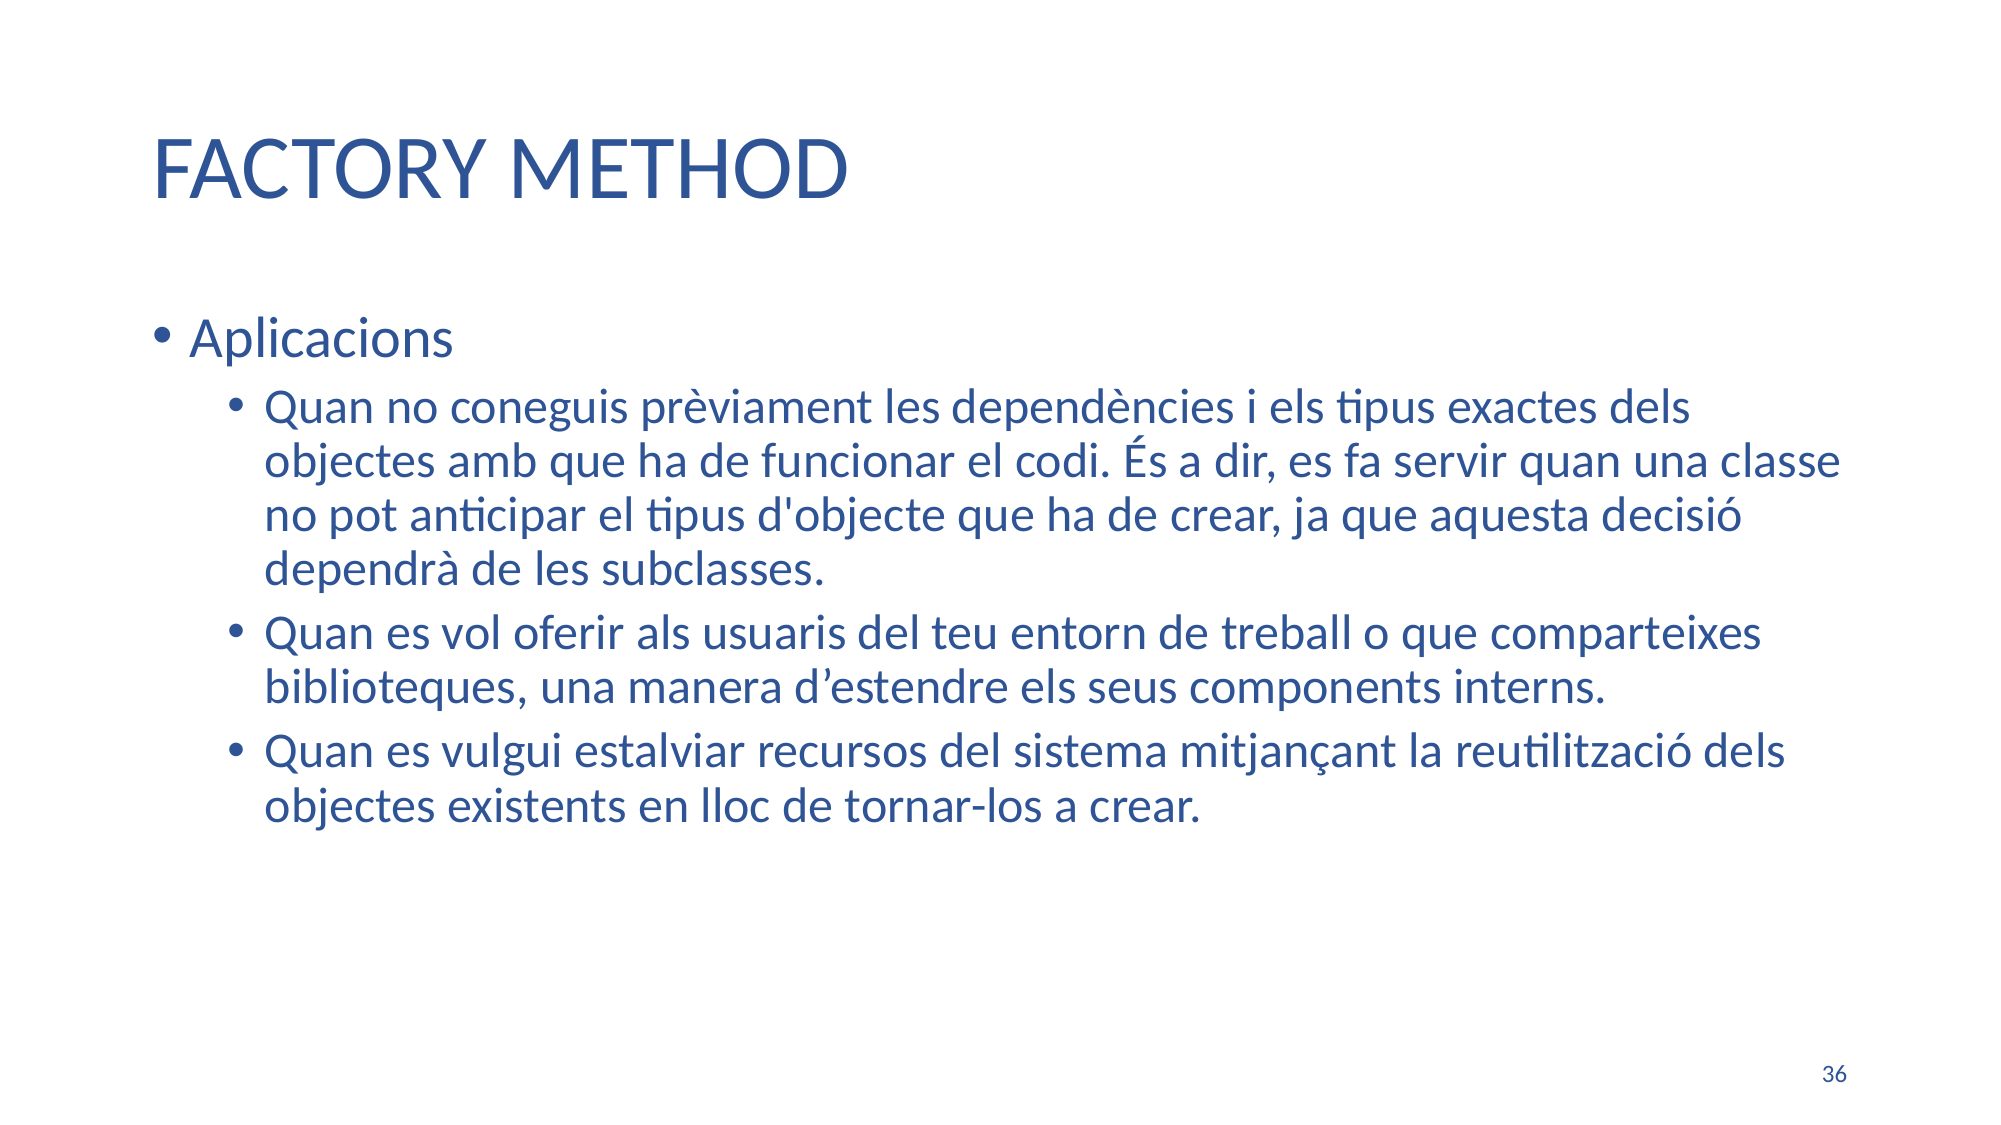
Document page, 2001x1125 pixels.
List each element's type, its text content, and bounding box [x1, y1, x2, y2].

slide_number <number> [1412, 1042, 1863, 1103]
title FACTORY METHOD [137, 59, 1863, 278]
list Aplicacions Quan no coneguis prèviament les dependències i els tipus exactes dels objectes amb que ha de funcionar el codi. És a dir, es fa servir quan una classe no pot anticipar el tipus d'objecte que ha de crear, ja que aquesta decisió dependrà de les subclasses. Quan es vol oferir als usuaris del teu entorn de treball o que comparteixes biblioteques, una manera d’estendre els seus components interns. Quan es vulgui estalviar recursos del sistema mitjançant la reutilització dels objectes existents en lloc de tornar-los a crear. [137, 299, 1863, 1014]
